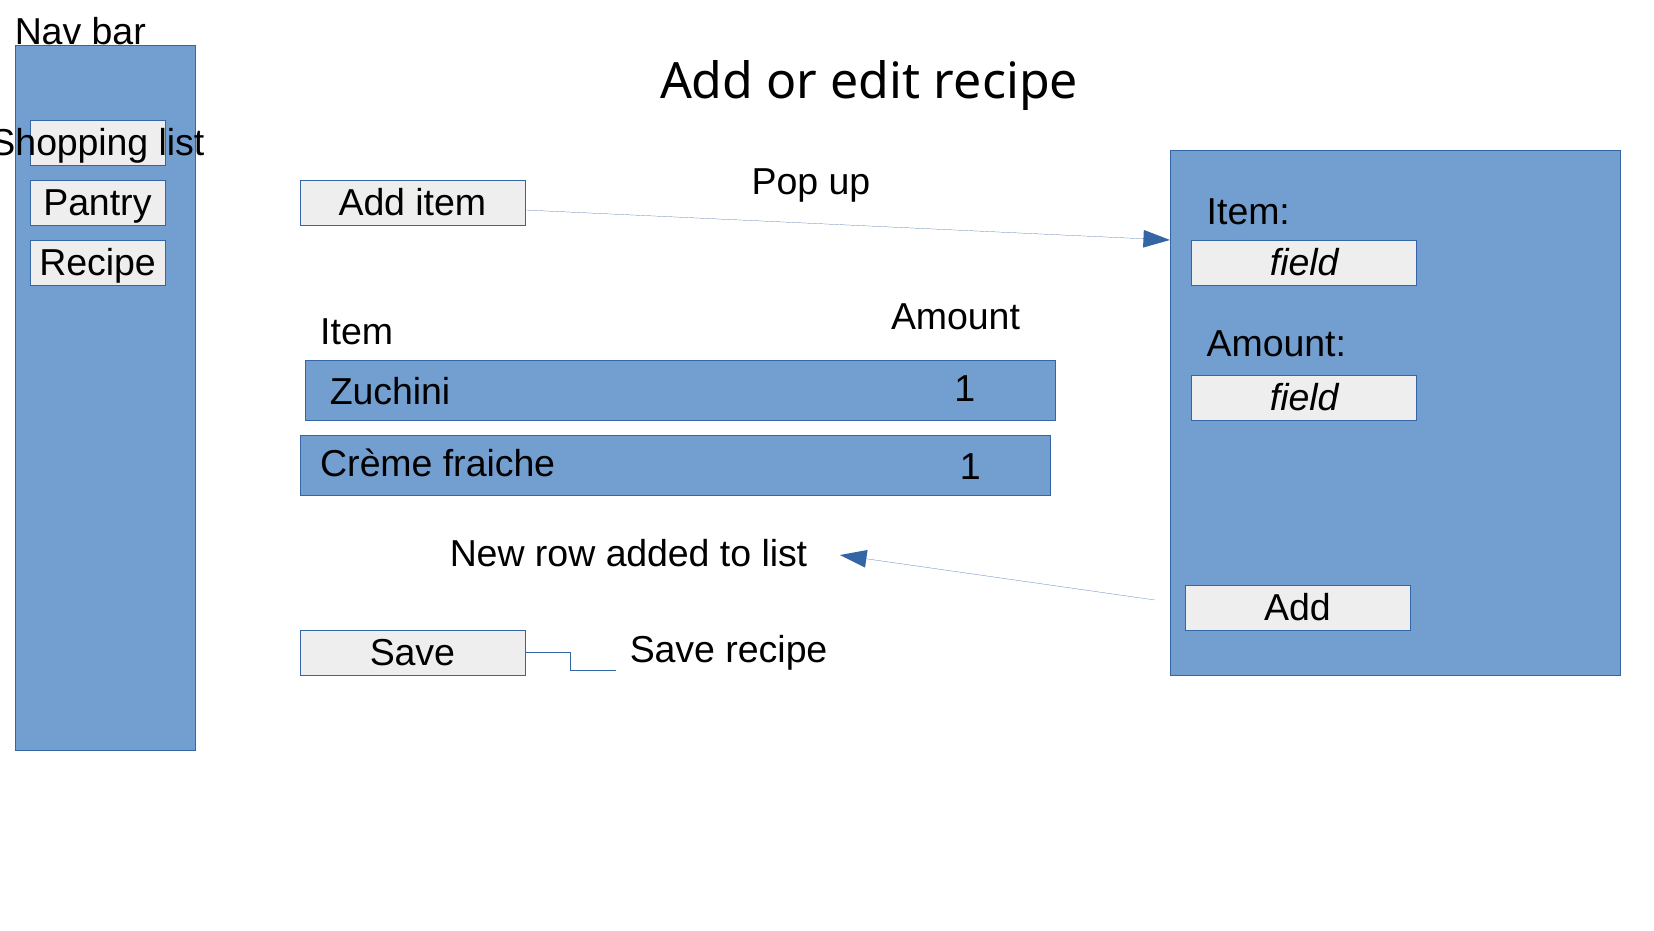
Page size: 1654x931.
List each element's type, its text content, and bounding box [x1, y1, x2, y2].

text_box [15, 45, 196, 751]
text_box 1 [939, 360, 991, 417]
text_box Shopping list [30, 120, 166, 166]
text_box field [1191, 375, 1417, 421]
text_box Pantry [30, 180, 166, 226]
text_box Amount: [1191, 315, 1361, 372]
text_box Pop up [736, 153, 886, 211]
text_box [1170, 150, 1621, 676]
text_box Add item [300, 180, 526, 226]
text_box Item: [1191, 183, 1306, 240]
text_box field [1191, 240, 1417, 286]
text_box Add or edit recipe [660, 45, 1109, 104]
text_box Nav bar [0, 3, 181, 61]
text_box Save recipe [615, 621, 1141, 721]
text_box Zuchini [315, 363, 466, 421]
text_box Add [1185, 585, 1411, 631]
text_box Crème fraiche [305, 435, 571, 492]
text_box 1 [945, 438, 996, 496]
text_box Item [305, 303, 409, 360]
text_box Save [300, 630, 526, 676]
text_box Amount [876, 288, 1036, 346]
text_box New row added to list [435, 525, 823, 582]
text_box Recipe [30, 240, 166, 286]
text_box [305, 360, 1056, 421]
text_box [300, 435, 1051, 496]
